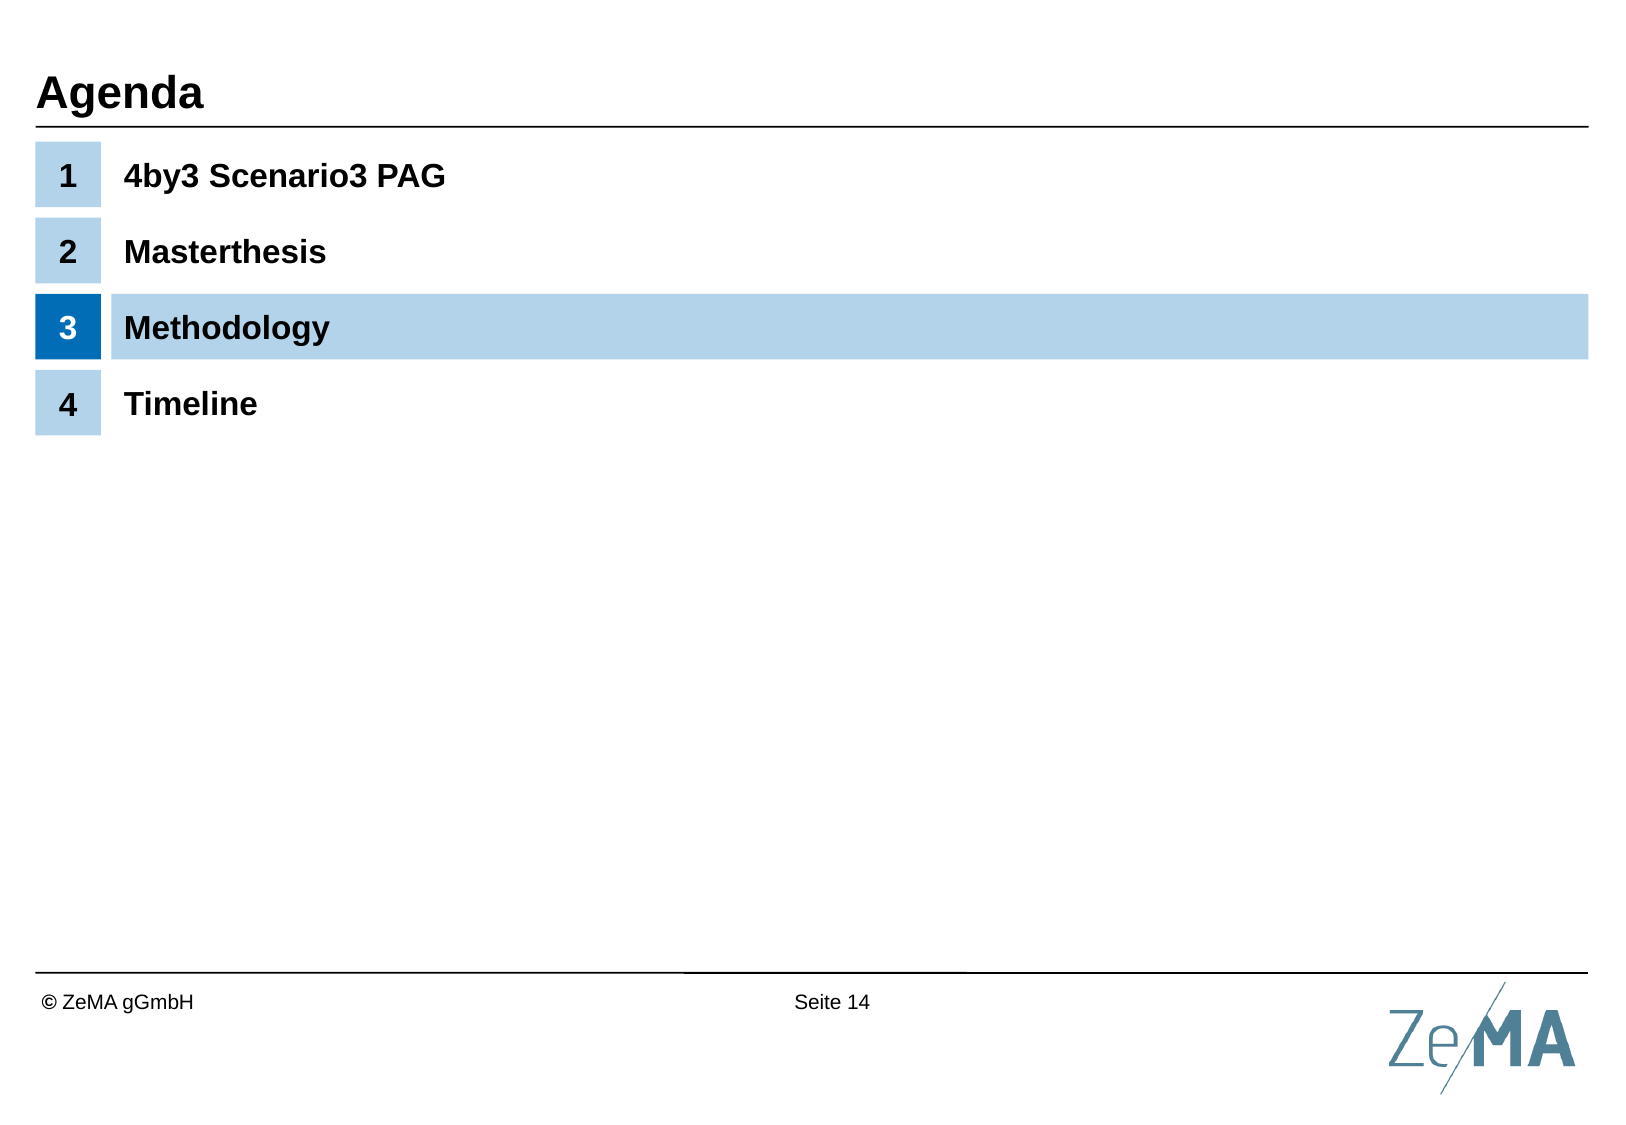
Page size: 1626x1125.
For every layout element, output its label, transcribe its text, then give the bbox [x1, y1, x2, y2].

text_box Timeline [111, 369, 451, 436]
picture [1379, 981, 1584, 1095]
text_box Methodology [111, 293, 451, 360]
text_box 4 [35, 369, 101, 436]
title Agenda [35, 0, 1589, 118]
text_box Masterthesis [111, 217, 451, 284]
text_box 2 [35, 217, 101, 284]
text_box 3 [35, 293, 101, 360]
text_box 4by3 Scenario3 PAG [111, 141, 451, 208]
text_box 1 [35, 141, 101, 208]
text_box [451, 293, 1589, 360]
